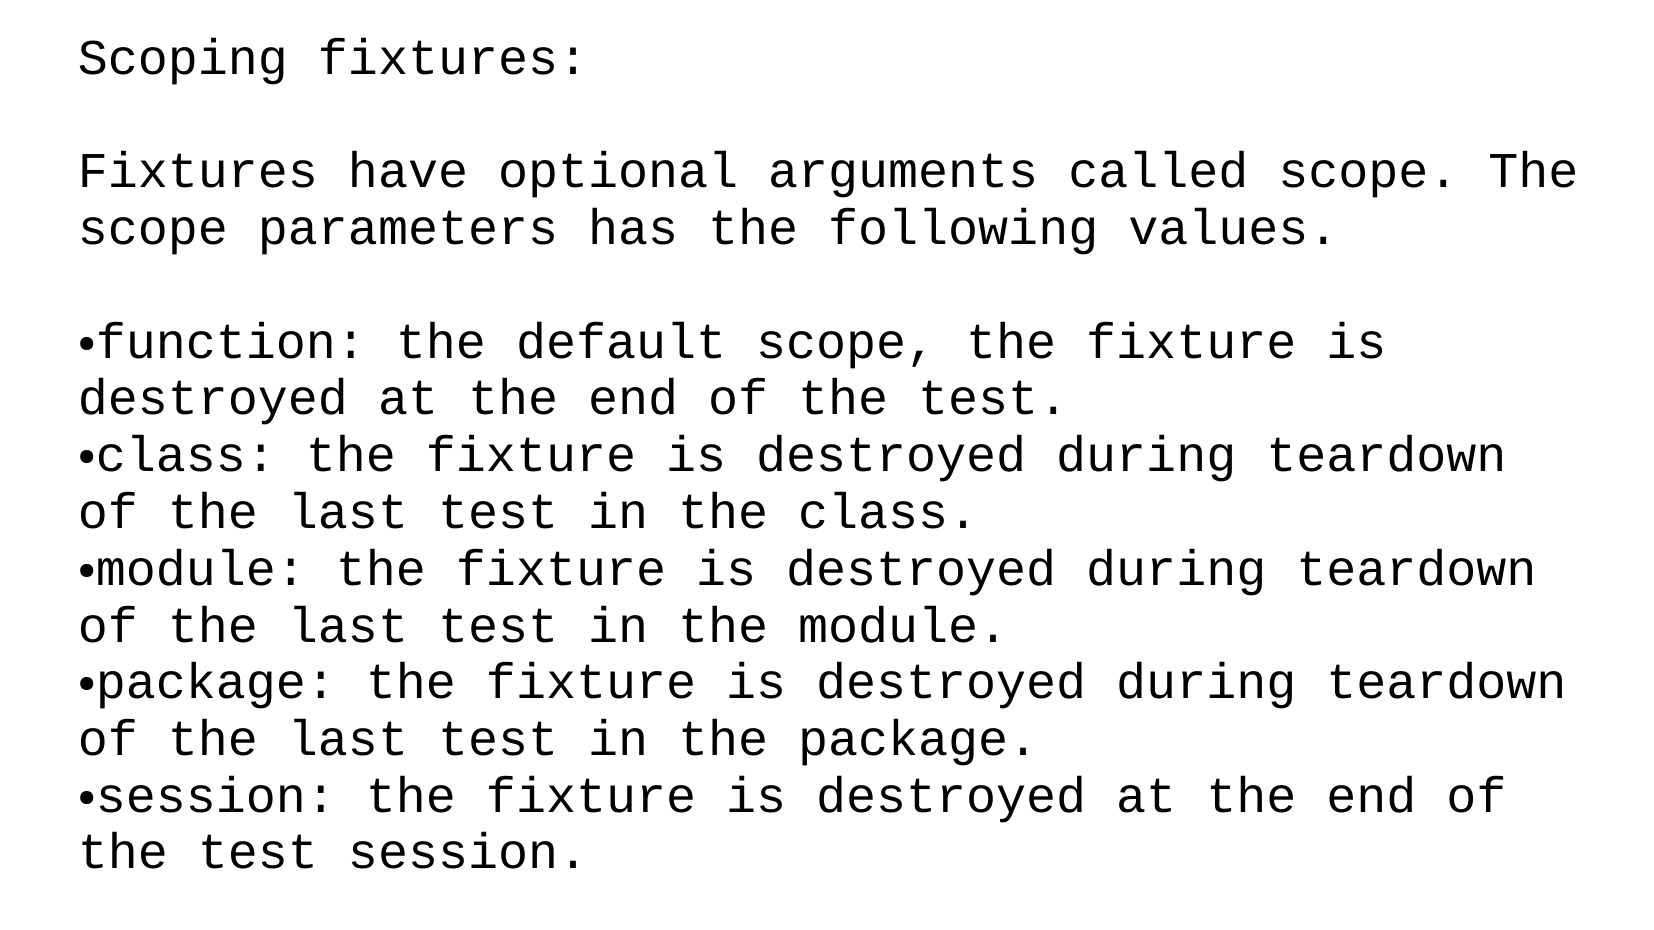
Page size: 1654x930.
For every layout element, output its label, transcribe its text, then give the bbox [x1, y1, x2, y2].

text_box Scoping fixtures: Fixtures have optional arguments called scope. The scope parameters has the following values. function: the default scope, the fixture is destroyed at the end of the test. class: the fixture is destroyed during teardown of the last test in the class. module: the fixture is destroyed during teardown of the last test in the module. package: the fixture is destroyed during teardown of the last test in the package. session: the fixture is destroyed at the end of the test session. [63, 25, 1601, 892]
